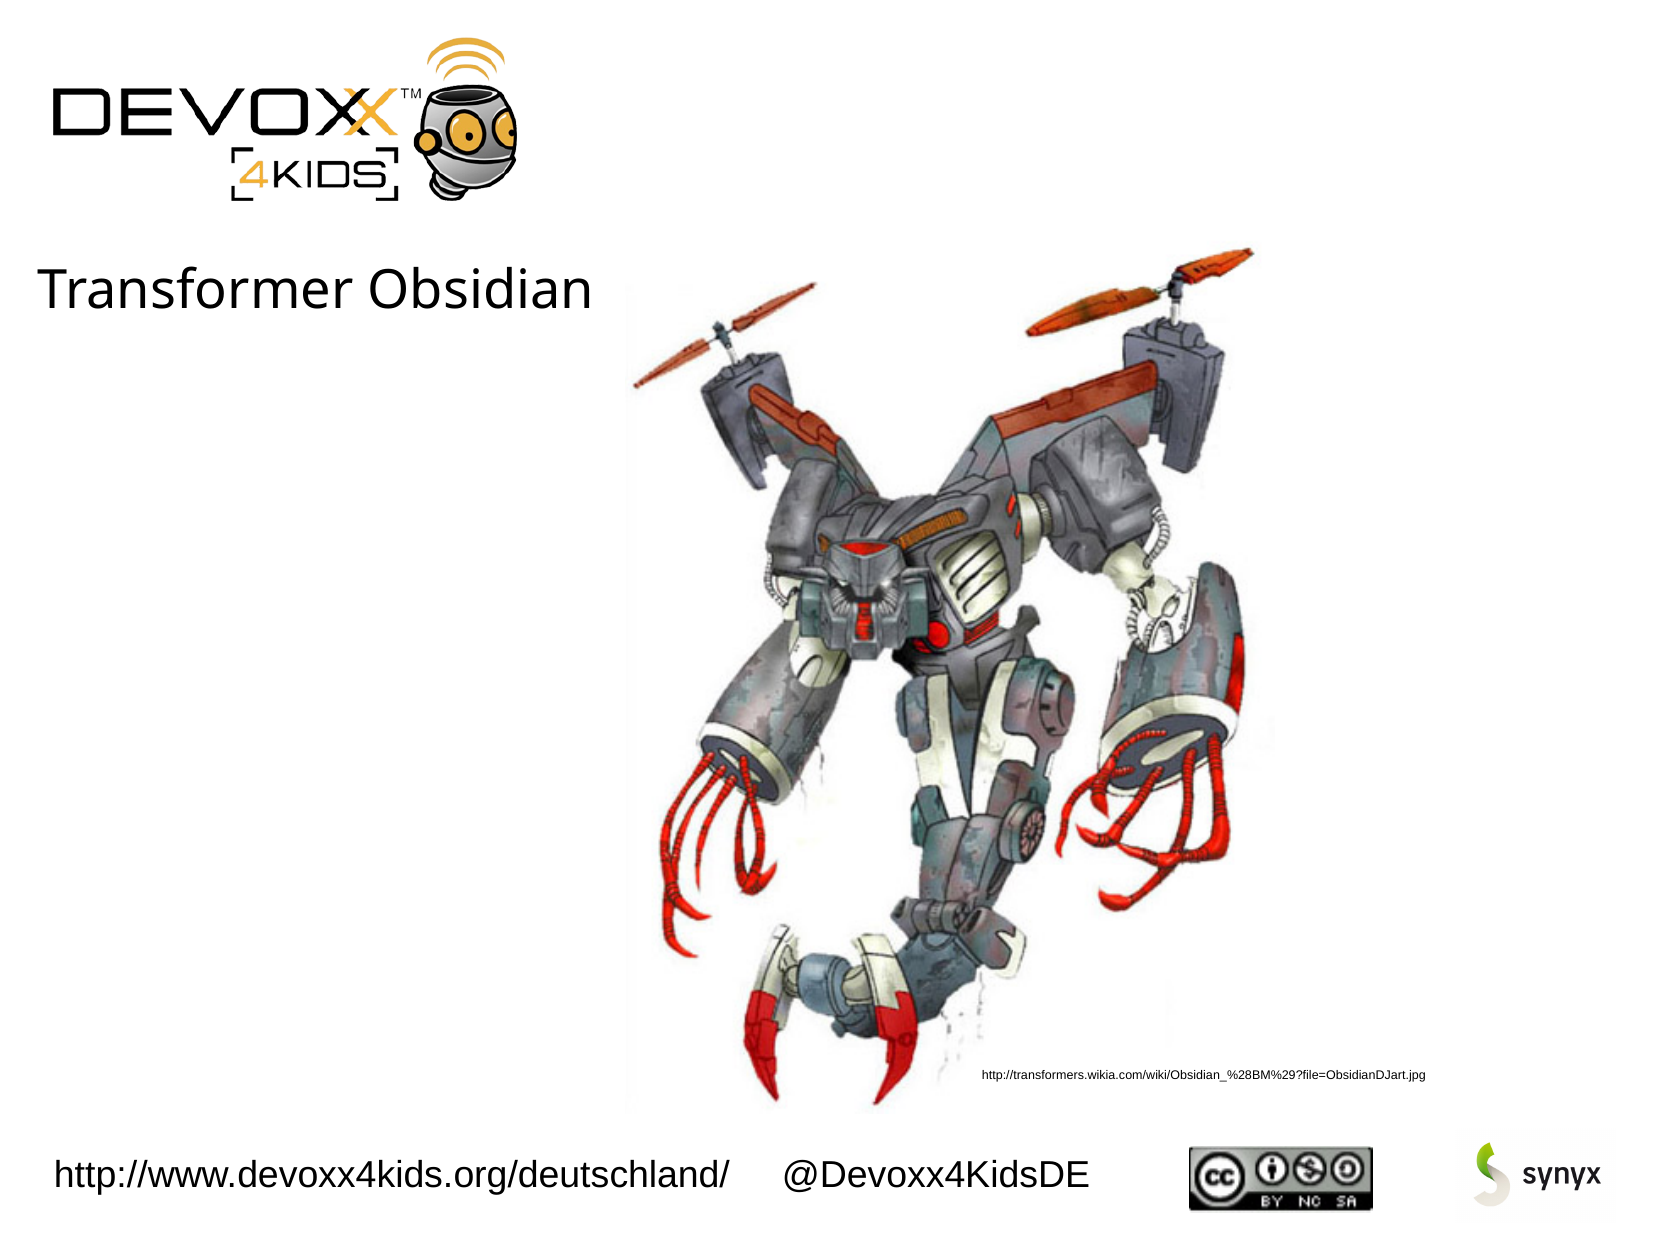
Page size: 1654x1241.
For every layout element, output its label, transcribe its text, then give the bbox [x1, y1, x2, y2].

picture [1455, 1128, 1616, 1223]
picture [53, 37, 517, 201]
picture [625, 228, 1275, 1114]
picture [1189, 1146, 1373, 1213]
text_box http://transformers.wikia.com/wiki/Obsidian_%28BM%29?file=ObsidianDJart.jpg [967, 1061, 1445, 1090]
text_box Transformer Obsidian [22, 242, 625, 334]
